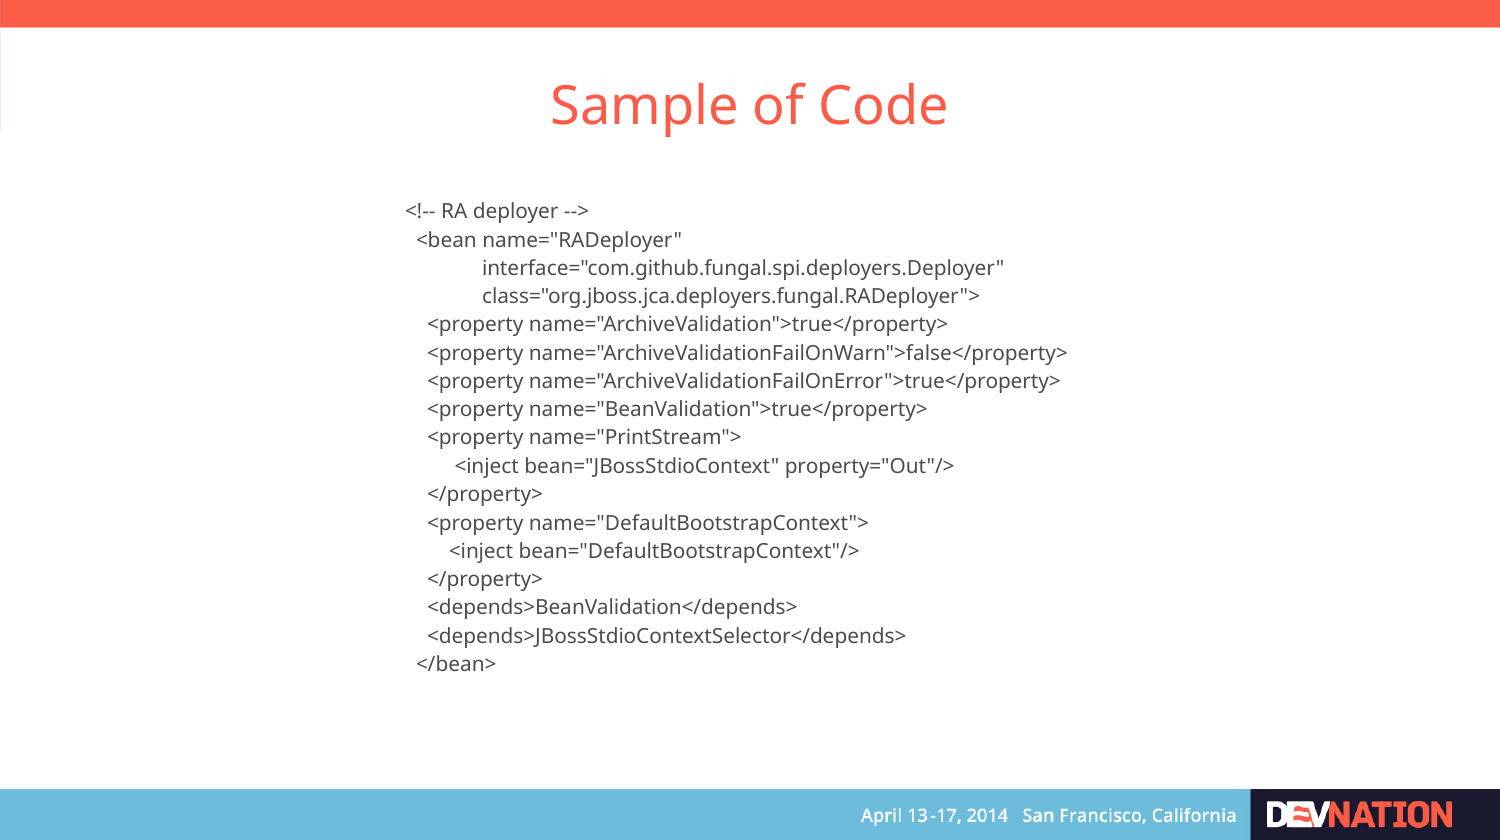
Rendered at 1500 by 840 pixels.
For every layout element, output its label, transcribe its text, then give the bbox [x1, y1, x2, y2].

list <!-- RA deployer --> <bean name="RADeployer" interface="com.github.fungal.spi.deployers.Deployer" class="org.jboss.jca.deployers.fungal.RADeployer"> <property name="ArchiveValidation">true</property> <property name="ArchiveValidationFailOnWarn">false</property> <property name="ArchiveValidationFailOnError">true</property> <property name="BeanValidation">true</property> <property name="PrintStream"> <inject bean="JBossStdioContext" property="Out"/> </property> <property name="DefaultBootstrapContext"> <inject bean="DefaultBootstrapContext"/> </property> <depends>BeanValidation</depends> <depends>JBossStdioContextSelector</depends> </bean> [405, 196, 1125, 751]
title Sample of Code [74, 33, 1425, 174]
picture [0, 0, 1500, 840]
